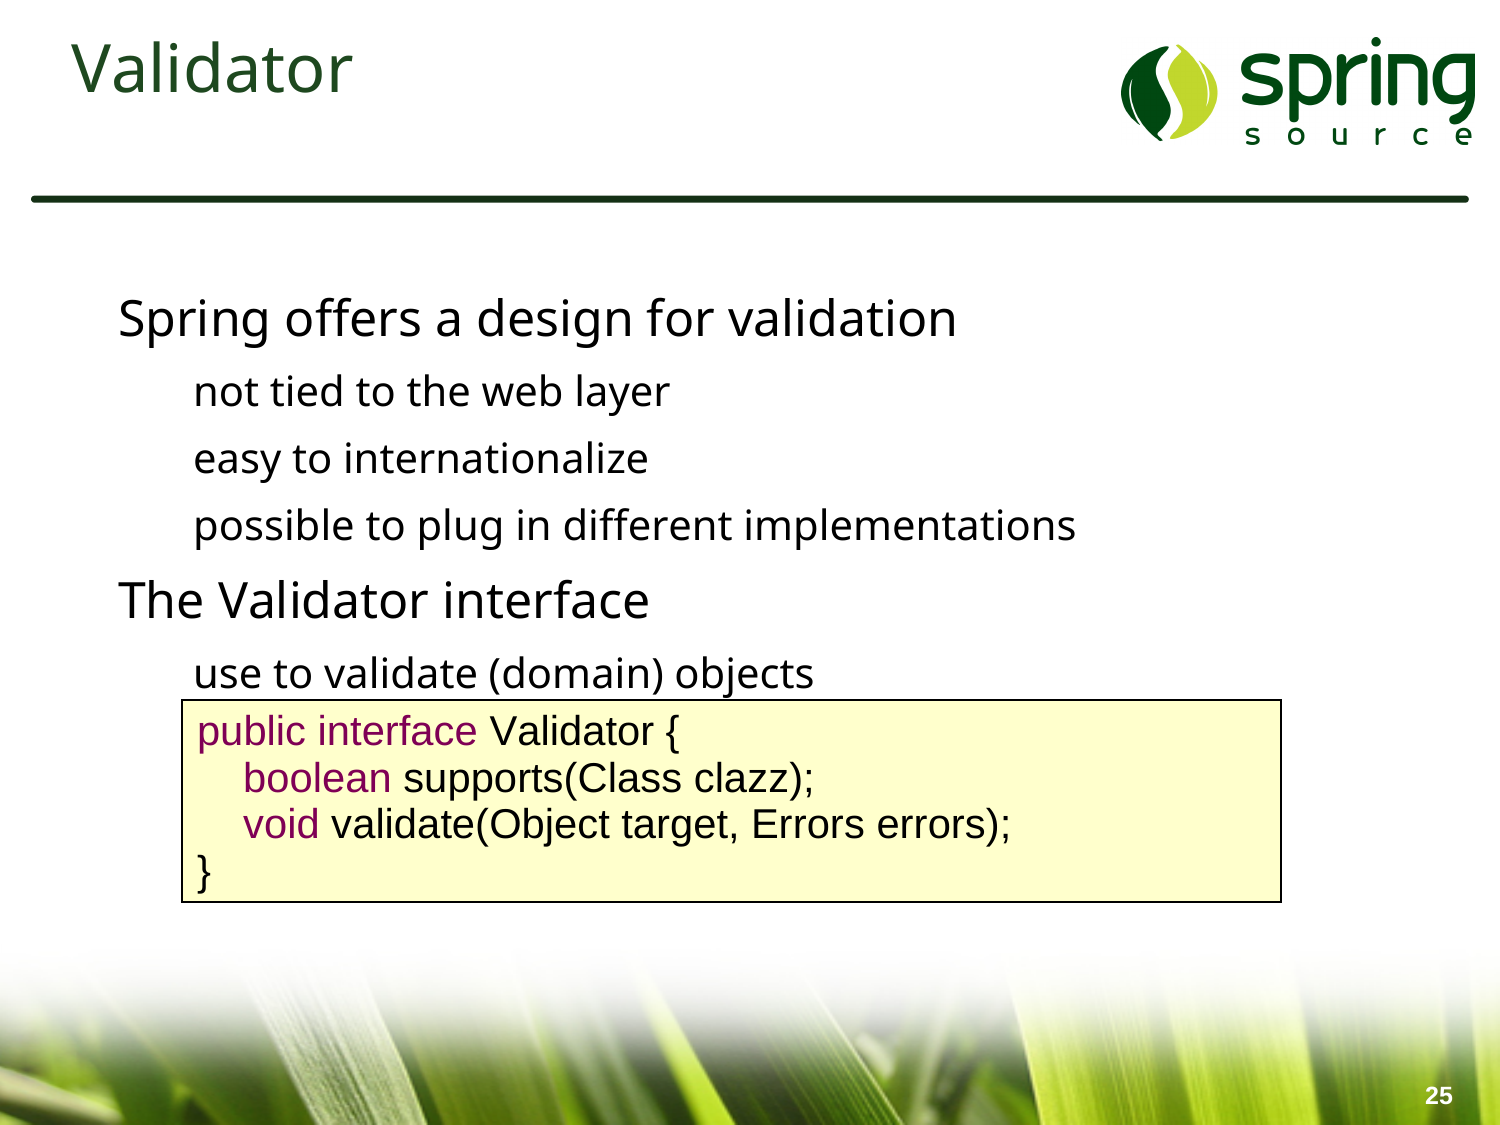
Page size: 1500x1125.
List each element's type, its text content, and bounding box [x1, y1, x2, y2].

title Validator [56, 13, 1089, 176]
picture [0, 944, 1500, 1125]
text_box public interface Validator { boolean supports(Class clazz); void validate(Object target, Errors errors); } [182, 700, 1281, 902]
list Spring offers a design for validation not tied to the web layer easy to internationalize possible to plug in different implementations The Validator interface use to validate (domain) objects [103, 275, 1394, 938]
picture [1121, 37, 1475, 145]
